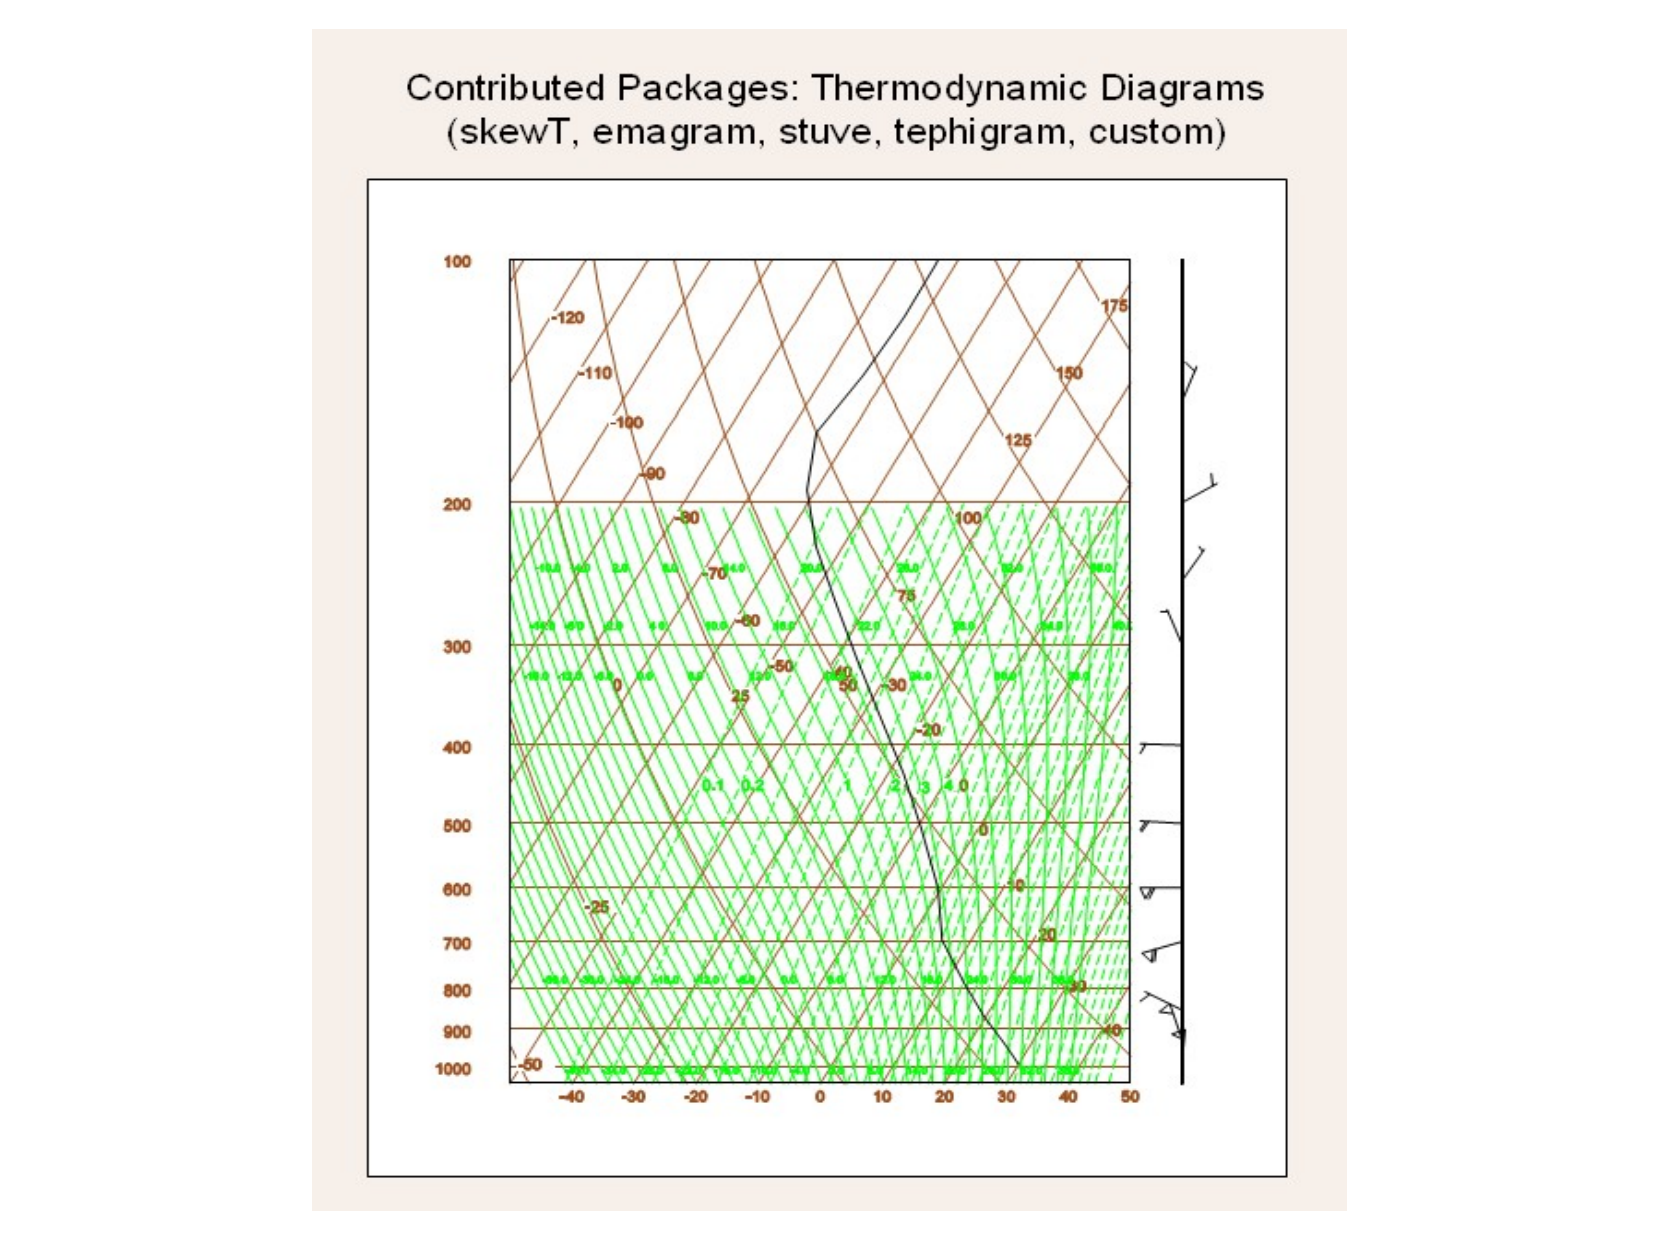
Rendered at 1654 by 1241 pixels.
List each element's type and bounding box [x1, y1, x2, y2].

picture [312, 29, 1347, 1211]
